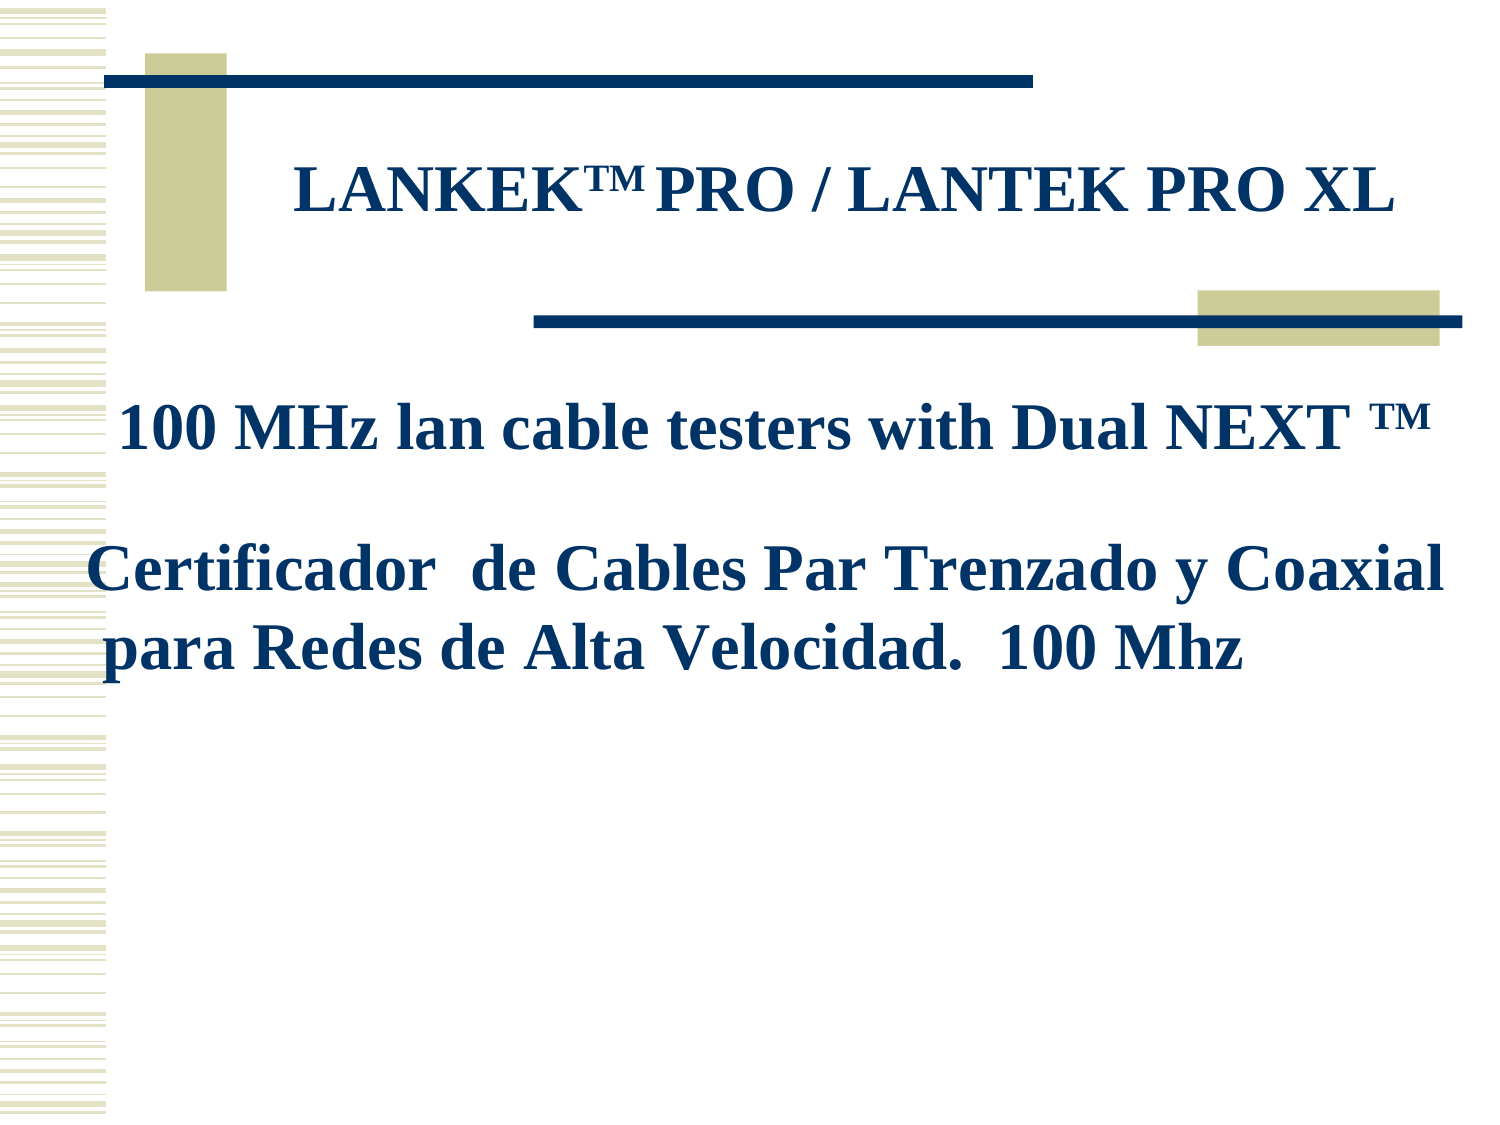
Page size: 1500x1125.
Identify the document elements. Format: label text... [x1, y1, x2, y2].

text_box LANKEKTM PRO / LANTEK PRO XL [279, 137, 1413, 233]
text_box 100 MHz lan cable testers with Dual NEXT TM [103, 374, 1447, 471]
text_box Certificador de Cables Par Trenzado y Coaxial para Redes de Alta Velocidad. 100 Mhz [70, 515, 1462, 691]
